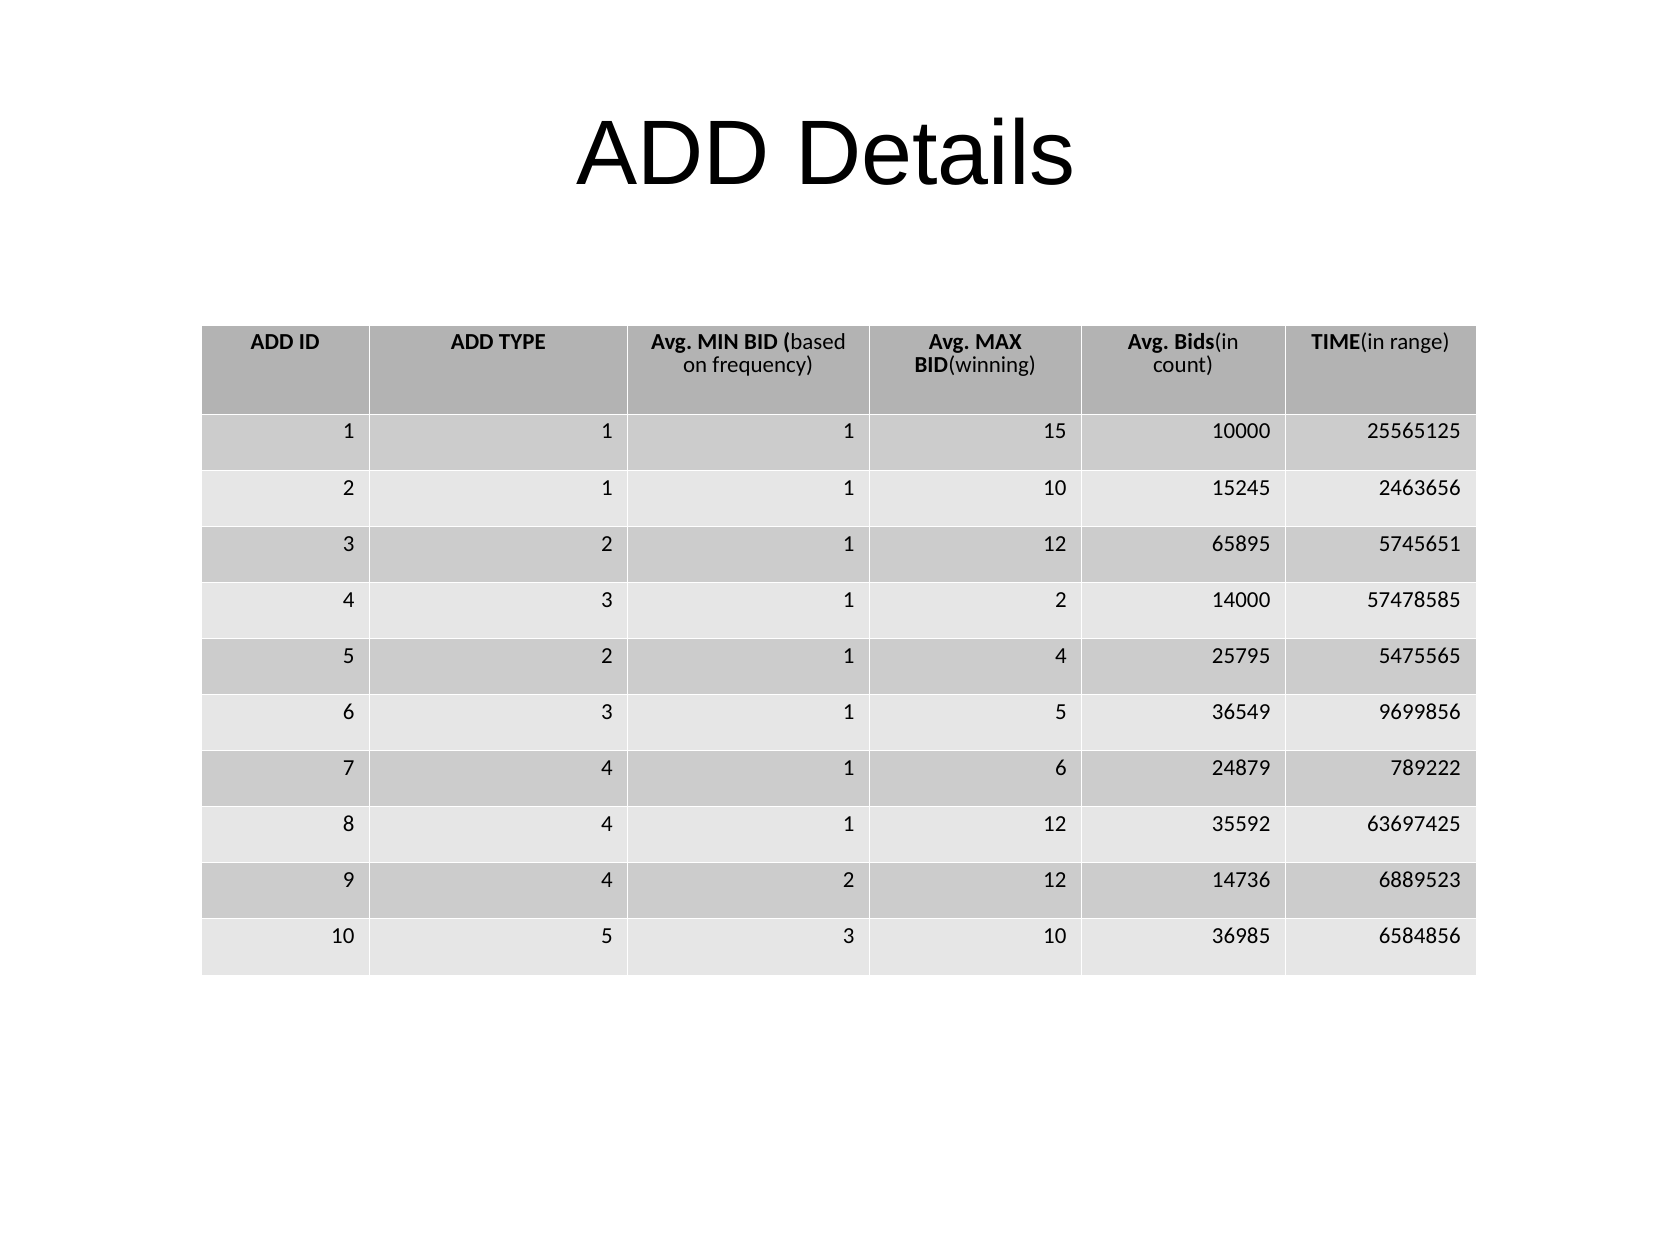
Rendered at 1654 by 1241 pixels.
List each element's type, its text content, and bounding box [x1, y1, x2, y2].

table_cell 4 [370, 863, 627, 918]
table_cell 10 [202, 919, 369, 975]
table_cell 63697425 [1286, 807, 1476, 862]
table_header Avg. Bids(in count) [1082, 326, 1285, 414]
table_cell 1 [628, 471, 869, 526]
title ADD Details [82, 49, 1571, 257]
table_cell 36985 [1082, 919, 1285, 975]
table_cell 3 [628, 919, 869, 975]
table_cell 25795 [1082, 639, 1285, 694]
table_cell 15 [870, 415, 1081, 470]
table_cell 1 [628, 583, 869, 638]
table_cell 789222 [1286, 751, 1476, 806]
table_cell 3 [370, 695, 627, 750]
table_header ADD TYPE [370, 326, 627, 414]
table_header Avg. MIN BID (based on frequency) [628, 326, 869, 414]
table_header TIME(in range) [1286, 326, 1476, 414]
table_cell 12 [870, 527, 1081, 582]
table_cell 1 [370, 471, 627, 526]
table_cell 14736 [1082, 863, 1285, 918]
table_cell 6 [202, 695, 369, 750]
table_cell 10 [870, 919, 1081, 975]
table_cell 1 [628, 751, 869, 806]
table_cell 36549 [1082, 695, 1285, 750]
table_cell 5475565 [1286, 639, 1476, 694]
table_cell 1 [628, 527, 869, 582]
table_cell 2 [628, 863, 869, 918]
table_cell 1 [628, 415, 869, 470]
table_cell 2 [870, 583, 1081, 638]
table_cell 4 [870, 639, 1081, 694]
table_cell 1 [628, 807, 869, 862]
table_header Avg. MAX BID(winning) [870, 326, 1081, 414]
table_cell 10000 [1082, 415, 1285, 470]
table_cell 1 [628, 695, 869, 750]
table_cell 2 [370, 527, 627, 582]
table_cell 35592 [1082, 807, 1285, 862]
table_cell 6889523 [1286, 863, 1476, 918]
table_cell 5 [870, 695, 1081, 750]
table_cell 57478585 [1286, 583, 1476, 638]
table_cell 1 [370, 415, 627, 470]
table_cell 65895 [1082, 527, 1285, 582]
table_cell 8 [202, 807, 369, 862]
table_cell 2 [202, 471, 369, 526]
table_cell 4 [370, 807, 627, 862]
table_cell 10 [870, 471, 1081, 526]
table_cell 4 [370, 751, 627, 806]
table_cell 12 [870, 863, 1081, 918]
table_header ADD ID [202, 326, 369, 414]
table_cell 1 [628, 639, 869, 694]
table_cell 6 [870, 751, 1081, 806]
table_cell 6584856 [1286, 919, 1476, 975]
table_cell 5745651 [1286, 527, 1476, 582]
table_cell 1 [202, 415, 369, 470]
table_cell 12 [870, 807, 1081, 862]
table_cell 3 [370, 583, 627, 638]
table_cell 2 [370, 639, 627, 694]
table_cell 5 [370, 919, 627, 975]
table_cell 7 [202, 751, 369, 806]
list [82, 290, 1571, 1010]
table_cell 14000 [1082, 583, 1285, 638]
table_cell 2463656 [1286, 471, 1476, 526]
table_cell 15245 [1082, 471, 1285, 526]
table_cell 25565125 [1286, 415, 1476, 470]
table_cell 5 [202, 639, 369, 694]
table_cell 9699856 [1286, 695, 1476, 750]
table_cell 4 [202, 583, 369, 638]
table_cell 9 [202, 863, 369, 918]
table_cell 24879 [1082, 751, 1285, 806]
table_cell 3 [202, 527, 369, 582]
